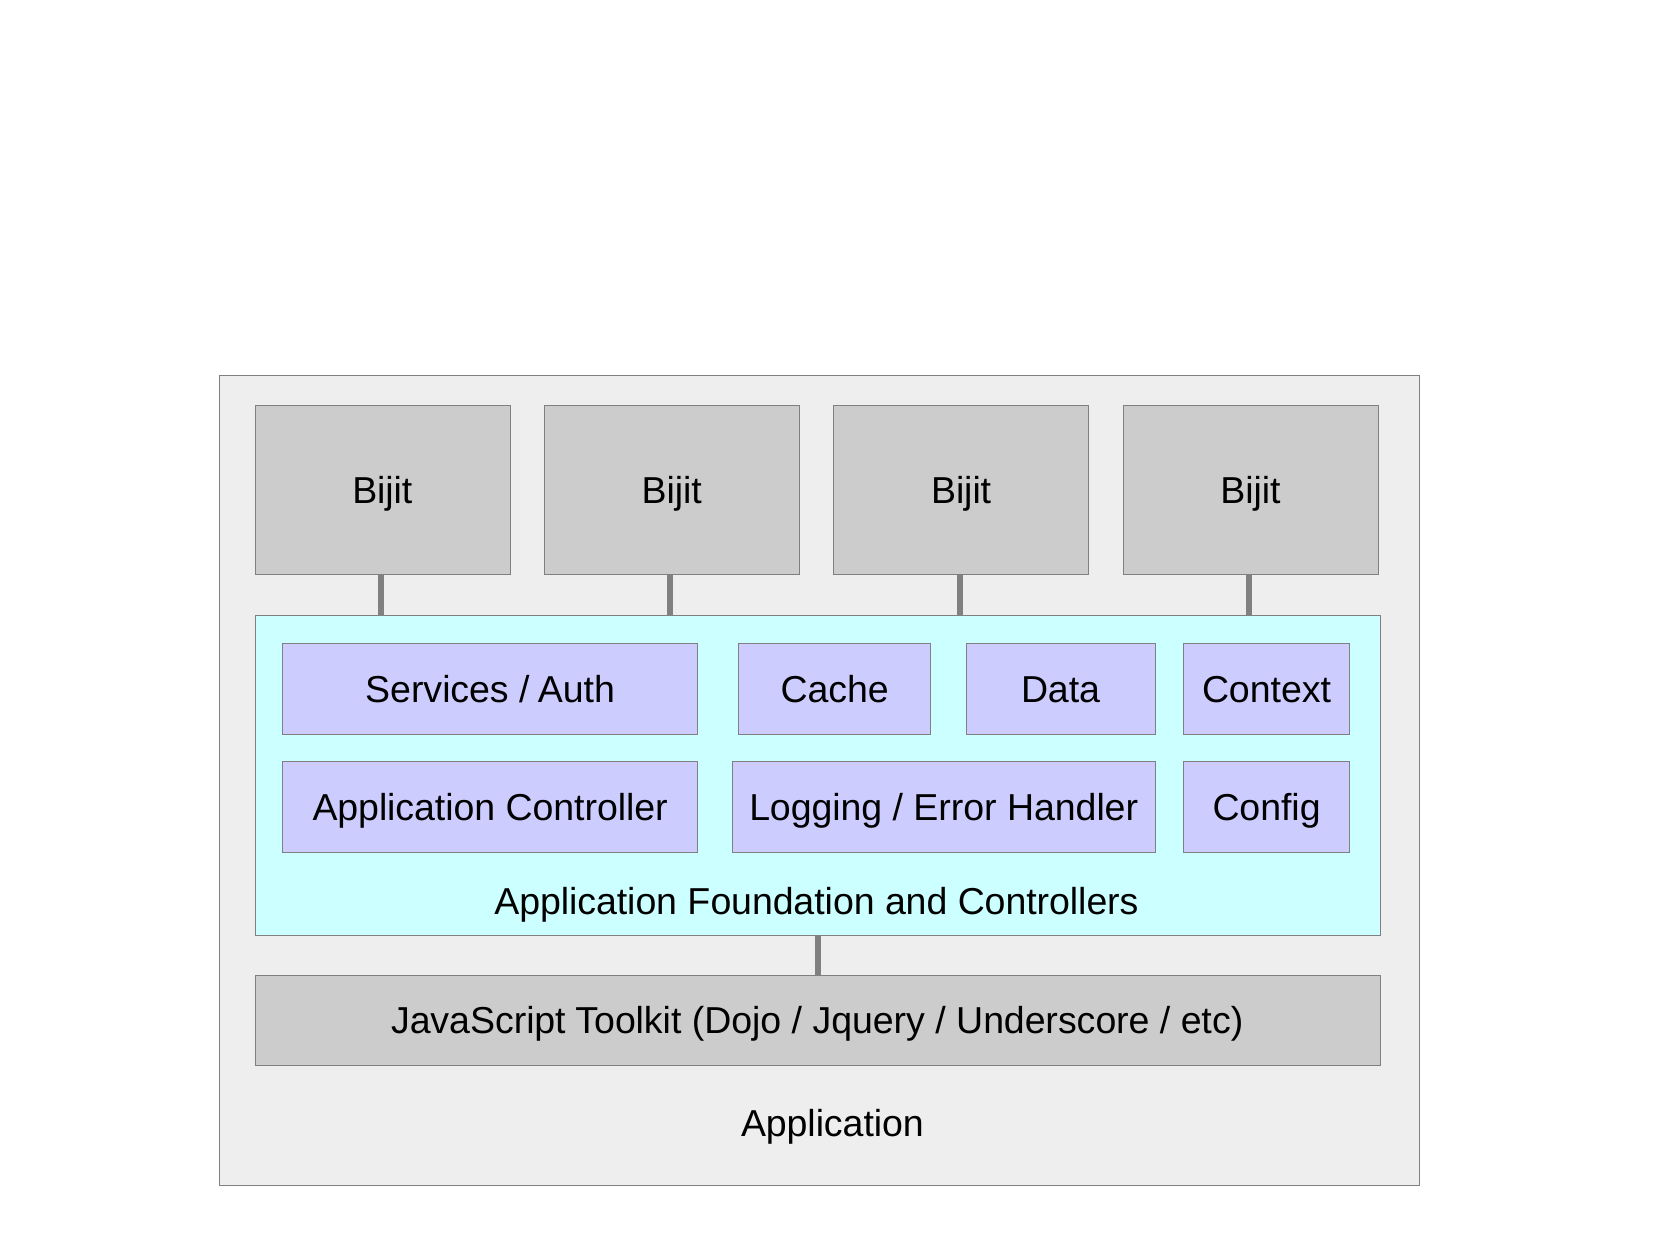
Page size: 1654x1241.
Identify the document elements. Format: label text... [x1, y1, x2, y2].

text_box Application Foundation and Controllers [456, 872, 1177, 930]
text_box Bijit [255, 405, 511, 575]
text_box JavaScript Toolkit (Dojo / Jquery / Underscore / etc) [255, 975, 1381, 1066]
text_box Services / Auth [282, 643, 698, 735]
text_box Logging / Error Handler [732, 761, 1156, 853]
text_box [219, 375, 1420, 1186]
text_box Config [1183, 761, 1350, 853]
text_box Application [525, 1095, 1141, 1152]
text_box Bijit [1123, 405, 1379, 575]
text_box Context [1183, 643, 1350, 735]
text_box Application Controller [282, 761, 698, 853]
text_box Bijit [544, 405, 800, 575]
text_box Data [966, 643, 1156, 735]
text_box Bijit [833, 405, 1089, 575]
text_box Cache [738, 643, 931, 735]
